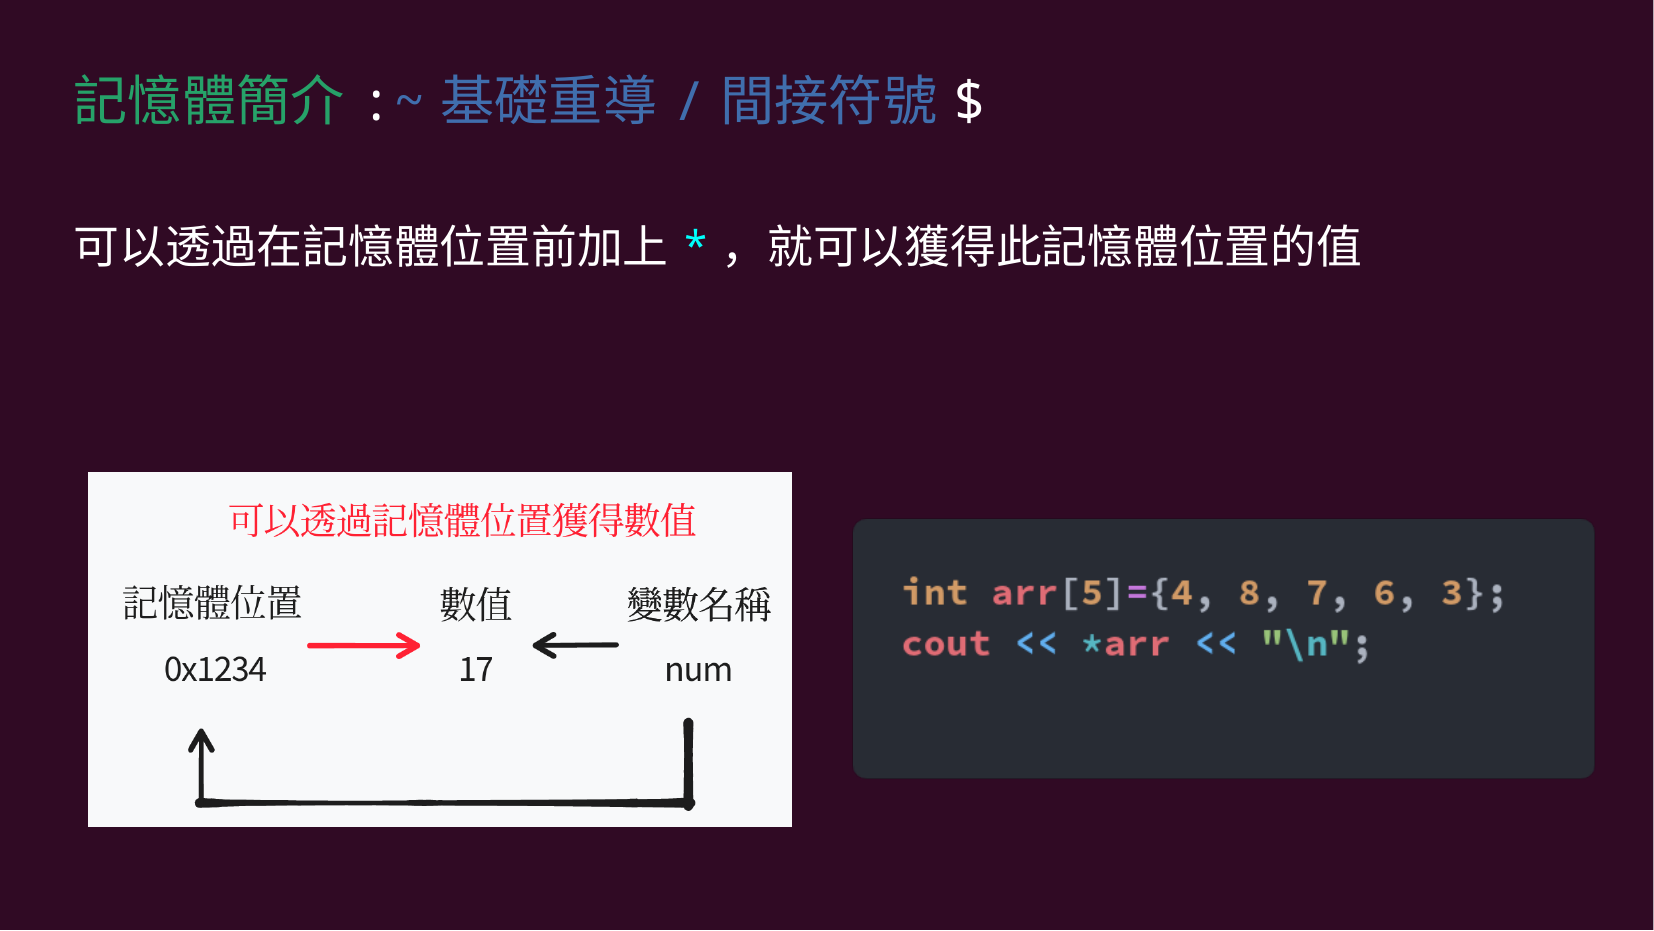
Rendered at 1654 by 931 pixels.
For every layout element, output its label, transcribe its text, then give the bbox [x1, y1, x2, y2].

picture [794, 460, 1654, 838]
text_box 記憶體簡介:~基礎重導/間接符號$ [59, 55, 1201, 139]
text_box 可以透過在記憶體位置前加上*，就可以獲得此記憶體位置的值 [59, 193, 1613, 488]
picture [88, 472, 792, 827]
